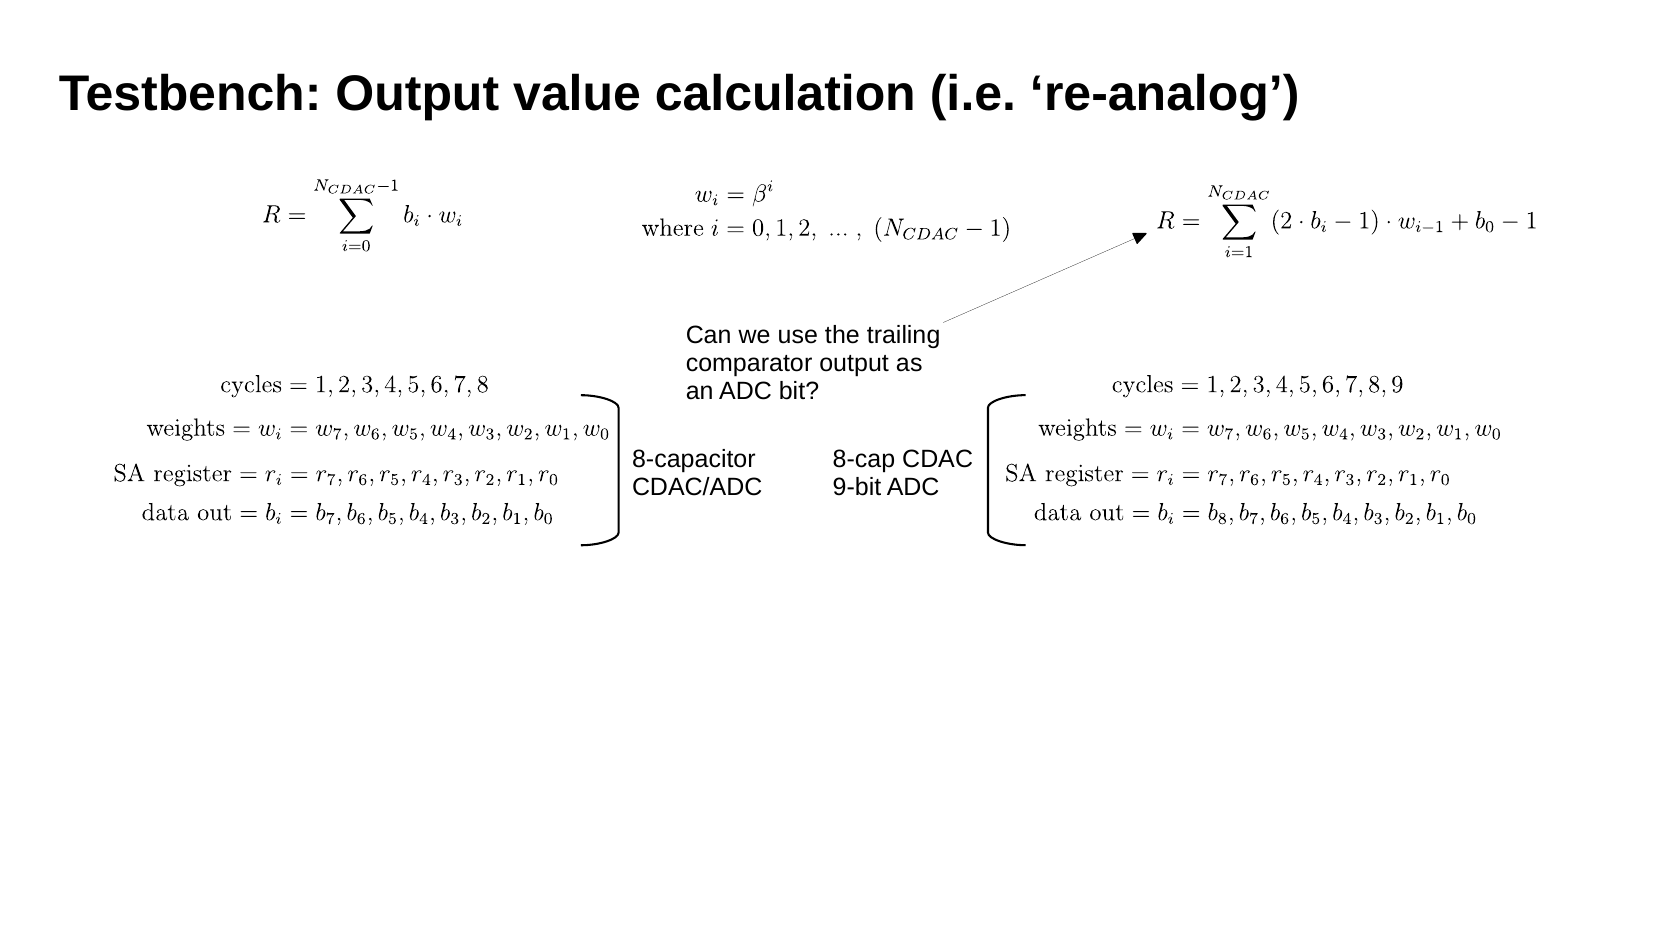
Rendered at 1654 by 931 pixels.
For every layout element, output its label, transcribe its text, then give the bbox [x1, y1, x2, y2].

text_box 8-cap CDAC 9-bit ADC [818, 436, 1413, 508]
picture [694, 180, 773, 207]
title Testbench: Output value calculation (i.e. ‘re-analog’) [59, 37, 1548, 151]
text_box Can we use the trailing comparator output as an ADC bit? [671, 313, 966, 413]
picture [641, 217, 1009, 242]
picture [141, 502, 552, 526]
picture [1155, 184, 1537, 259]
picture [261, 178, 463, 253]
picture [1038, 418, 1501, 441]
text_box 8-capacitor CDAC/ADC [620, 436, 818, 508]
picture [146, 418, 609, 441]
picture [1111, 375, 1403, 398]
picture [113, 463, 558, 487]
picture [220, 375, 488, 398]
picture [1033, 502, 1476, 526]
picture [1005, 463, 1449, 487]
